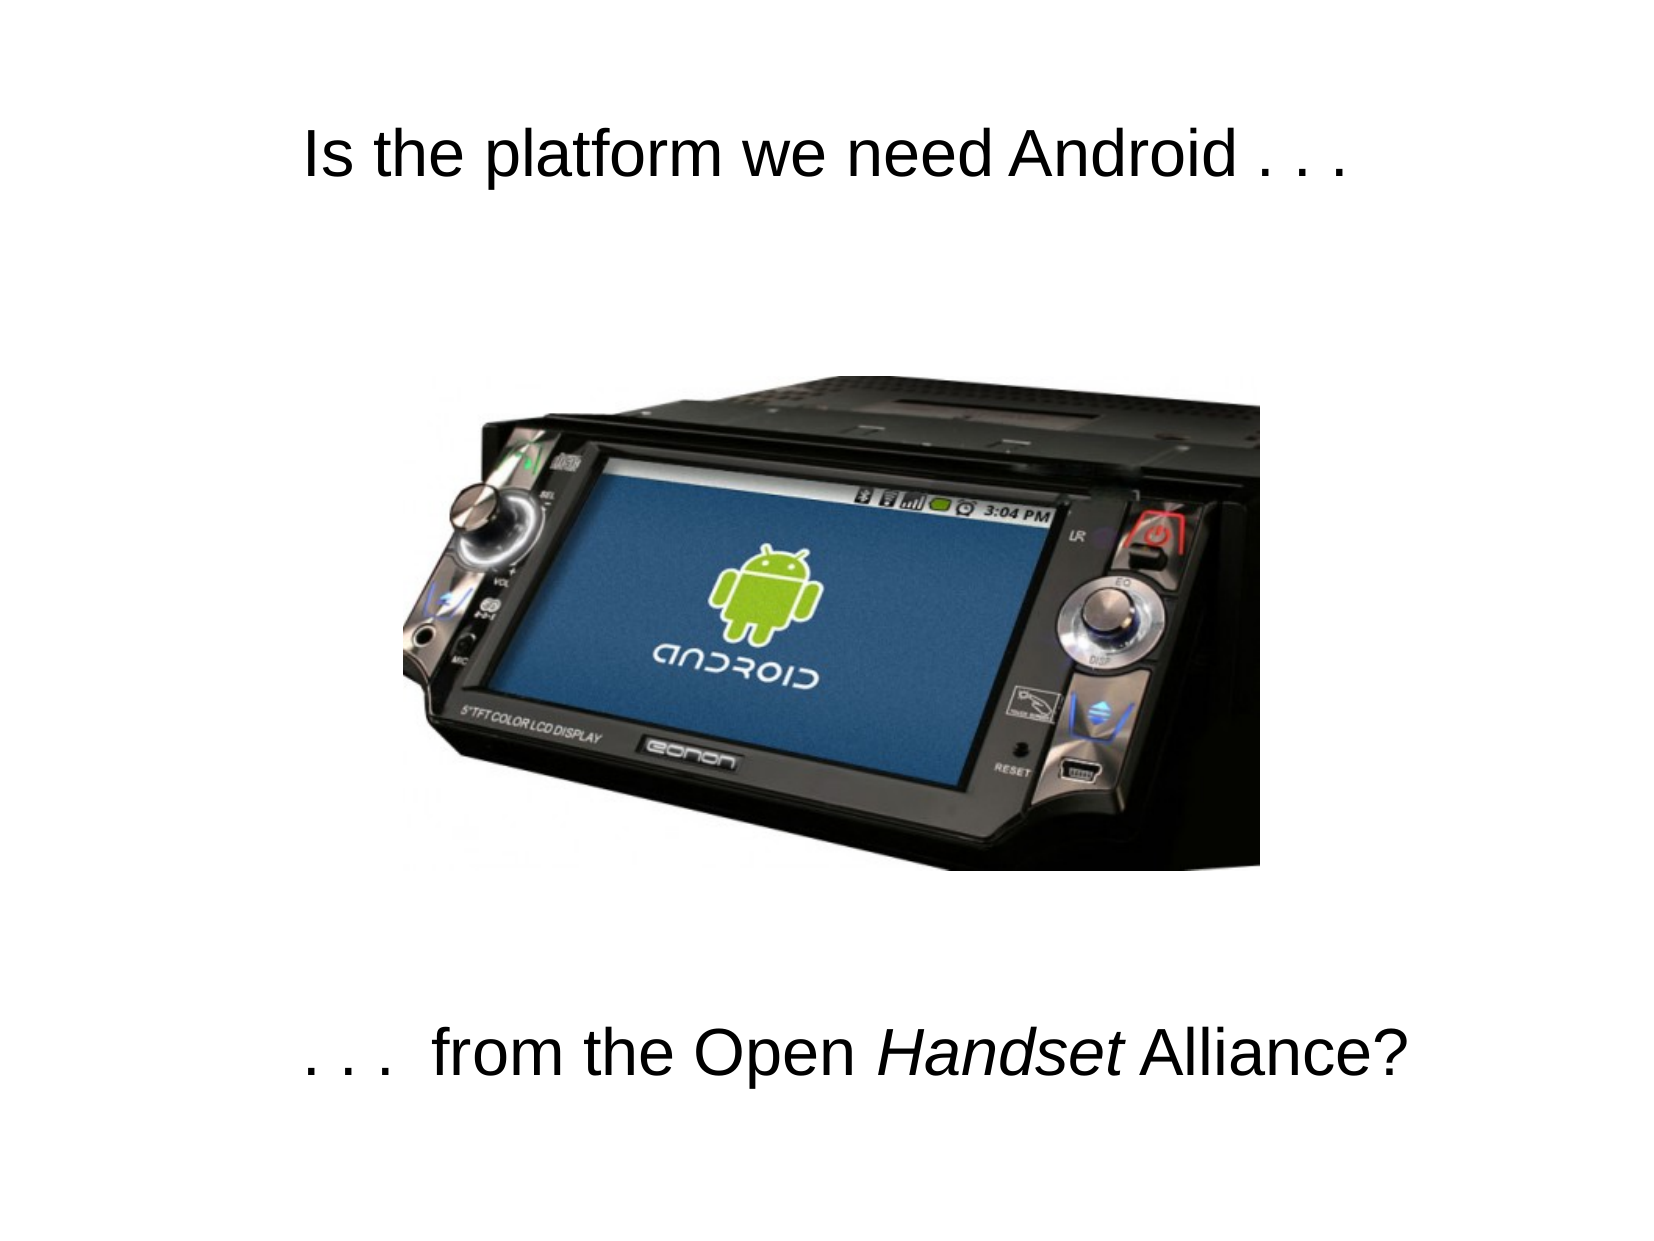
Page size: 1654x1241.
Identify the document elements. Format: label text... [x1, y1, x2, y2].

title Is the platform we need Android . . . [82, 49, 1571, 257]
picture [403, 376, 1260, 871]
text_box . . . from the Open Handset Alliance? [287, 1007, 1430, 1097]
